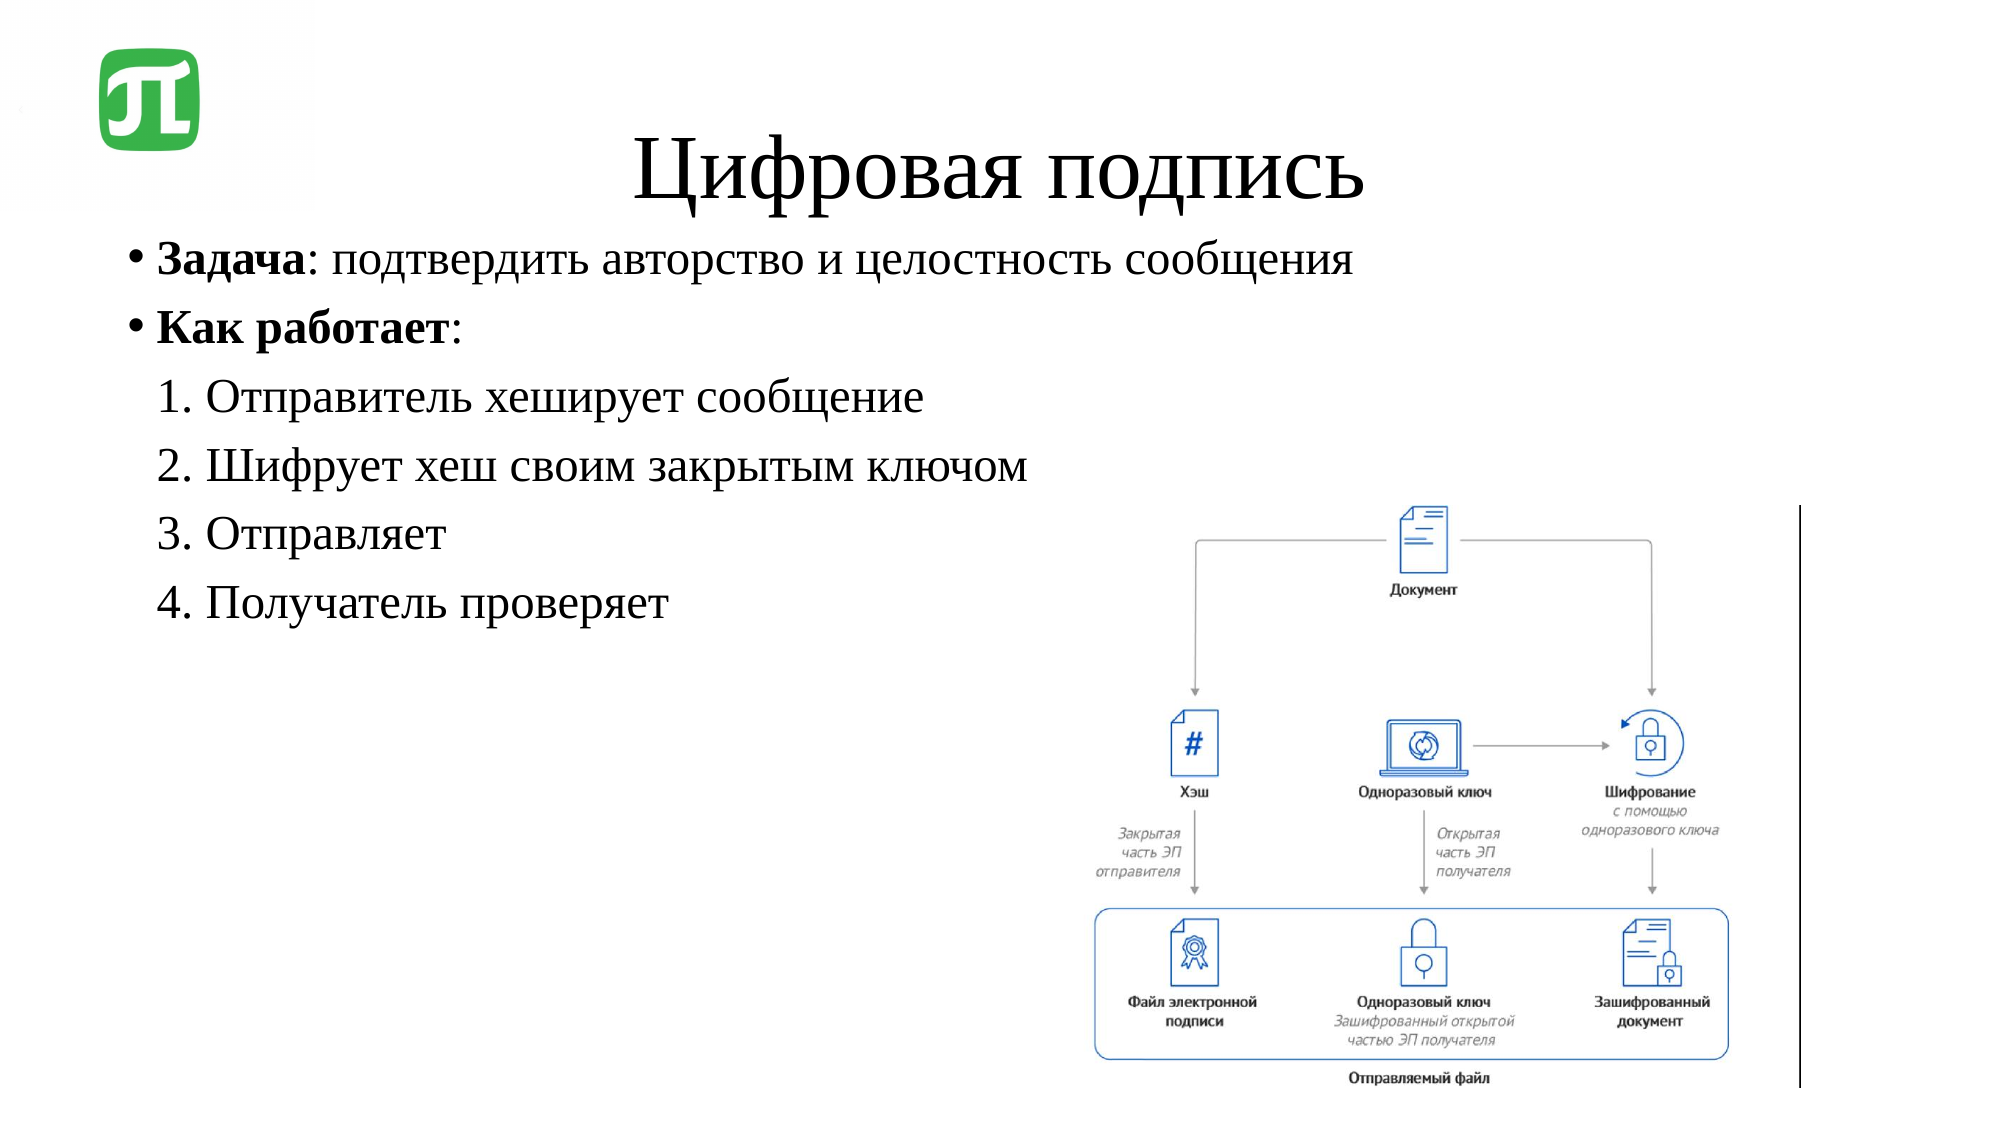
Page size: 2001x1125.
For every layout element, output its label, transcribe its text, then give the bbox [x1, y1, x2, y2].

picture [0, 0, 315, 211]
picture [1038, 505, 1801, 1088]
list Задача: подтвердить авторство и целостность сообщения Как работает: 1. Отправитель хеширует сообщение 2. Шифрует хеш своим закрытым ключом 3. Отправляет 4. Получатель проверяет [112, 224, 1876, 638]
title Цифровая подпись [137, 59, 1863, 224]
